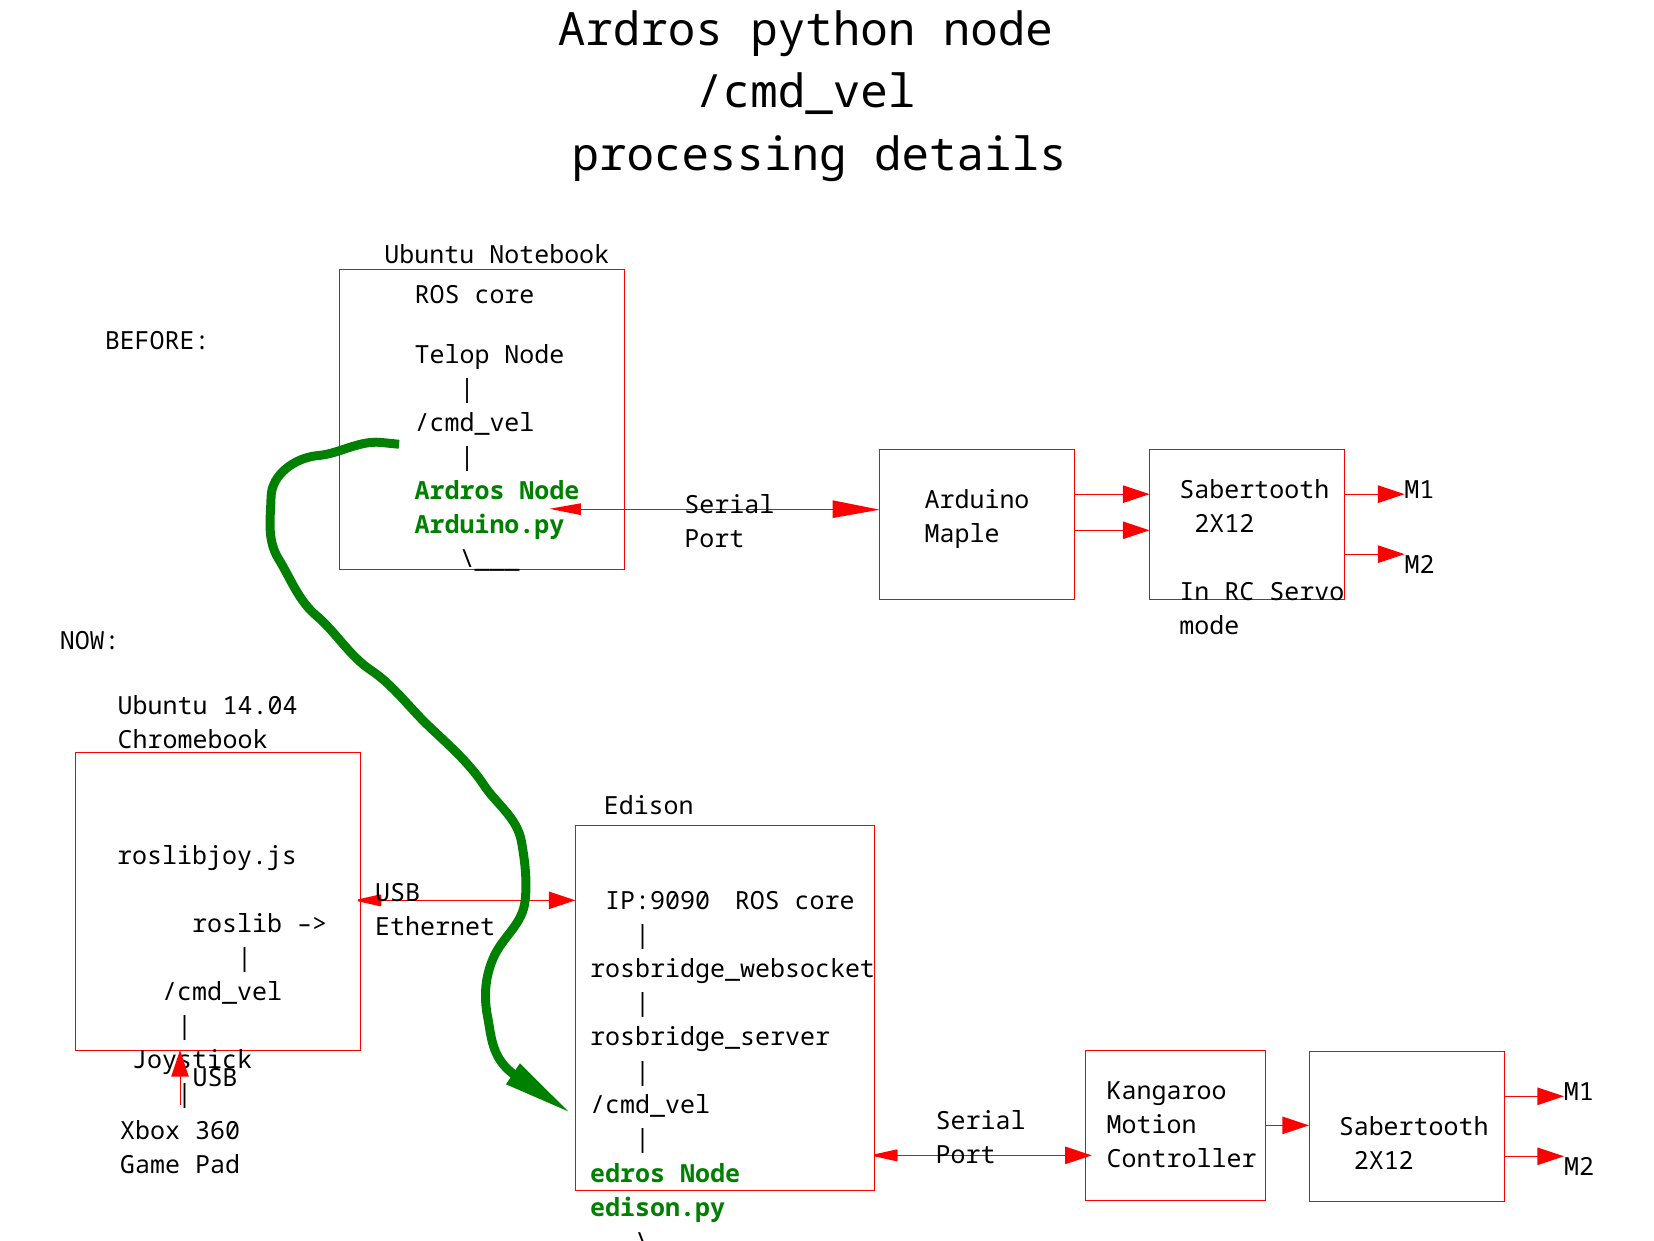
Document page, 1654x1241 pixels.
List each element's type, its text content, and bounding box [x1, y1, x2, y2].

text_box M2 [1549, 1141, 1610, 1182]
text_box Xbox 360 Game Pad [105, 1105, 256, 1171]
text_box Serial Port [669, 479, 790, 544]
text_box USB Ethernet [360, 866, 511, 932]
text_box NOW: [45, 615, 135, 655]
text_box IP:9090 | rosbridge_websocket | rosbridge_server | /cmd_vel | edros Node edison.py \____________ [575, 875, 891, 1191]
text_box USB [177, 1052, 253, 1092]
text_box Serial Port [920, 1095, 1041, 1161]
title Ardros python node /cmd_vel processing details [75, 15, 1564, 166]
text_box BEFORE: [90, 315, 225, 355]
text_box Sabertooth 2X12 In RC Servo mode [1164, 464, 1360, 604]
text_box M1 [1389, 464, 1450, 504]
text_box M1 [1549, 1066, 1609, 1107]
text_box Ubuntu Notebook [369, 229, 625, 270]
text_box ROS core [399, 270, 550, 309]
text_box M2 [1389, 539, 1450, 579]
text_box Sabertooth 2X12 [1324, 1101, 1504, 1167]
text_box Telop Node | /cmd_vel | Ardros Node Arduino.py \___ [399, 329, 598, 544]
text_box ROS core [720, 875, 870, 916]
text_box Ubuntu 14.04 Chromebook [102, 680, 313, 746]
text_box Kangaroo Motion Controller [1091, 1065, 1272, 1156]
text_box roslibjoy.js roslib –> | /cmd_vel | Joystick | [102, 830, 342, 1070]
text_box Arduino Maple [909, 474, 1045, 540]
text_box Edison [589, 780, 709, 821]
